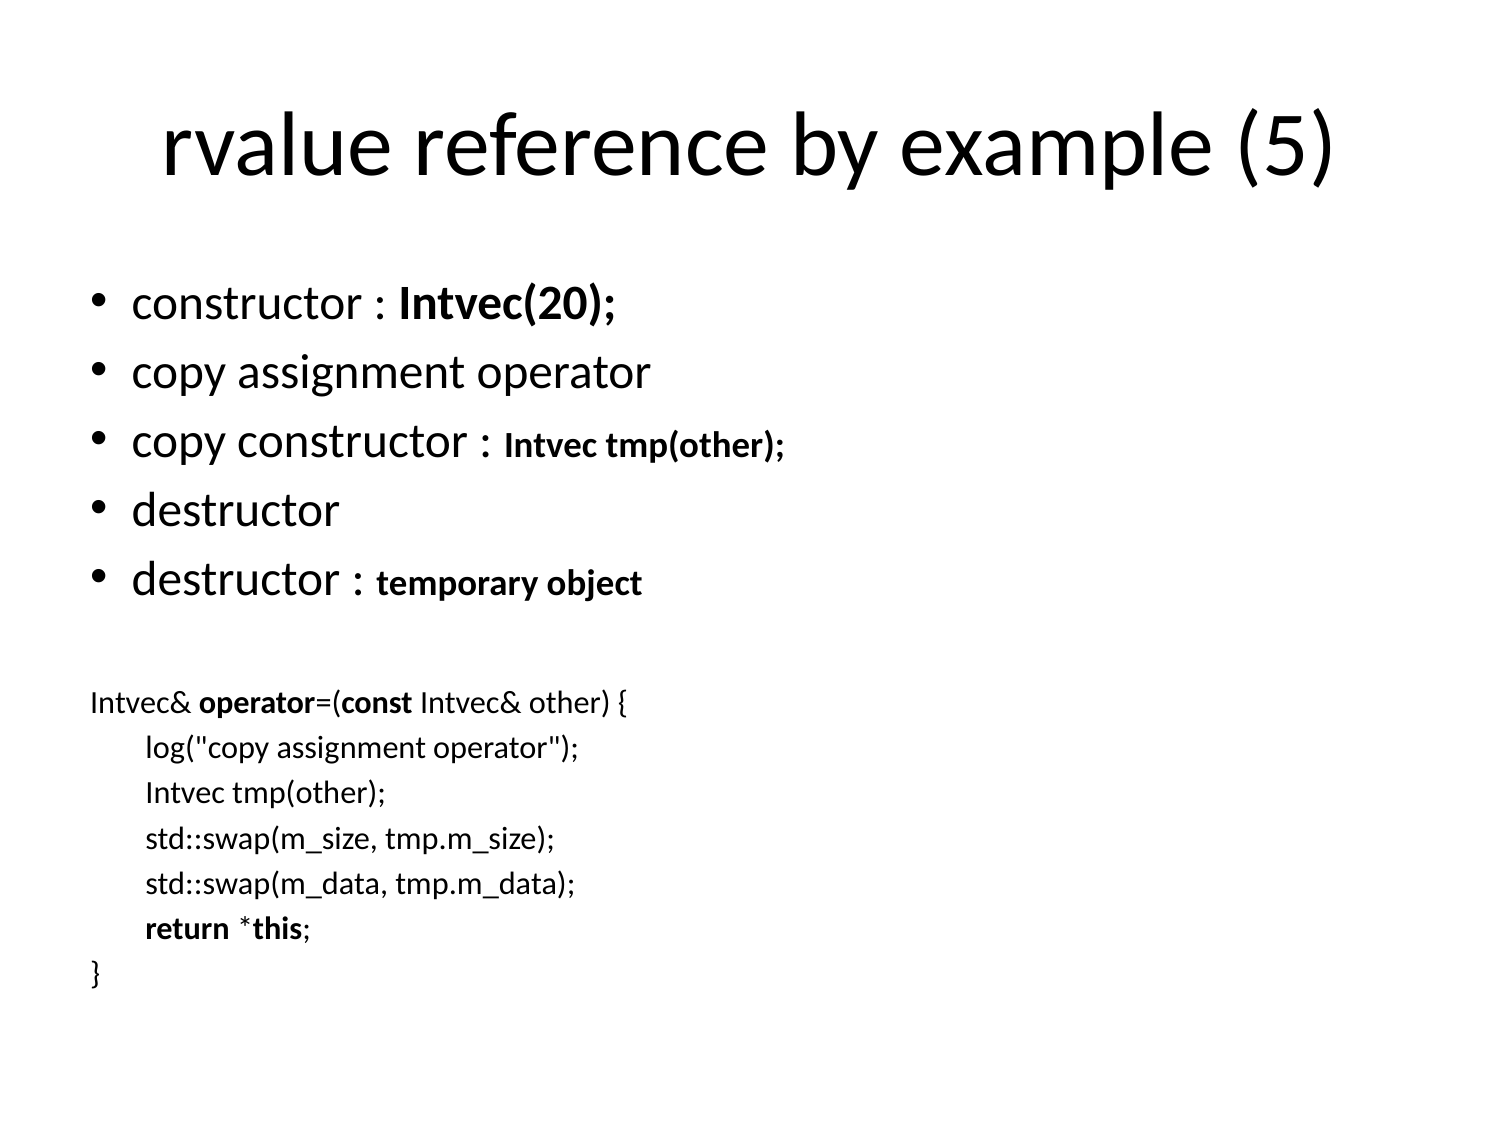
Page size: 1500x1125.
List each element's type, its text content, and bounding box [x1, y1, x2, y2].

title rvalue reference by example (5) [75, 45, 1425, 233]
list constructor : Intvec(20); copy assignment operator copy constructor : Intvec tmp(other); destructor destructor : temporary object Intvec& operator=(const Intvec& other) { log("copy assignment operator"); Intvec tmp(other); std::swap(m_size, tmp.m_size); std::swap(m_data, tmp.m_data); return *this; } [75, 262, 1425, 1005]
